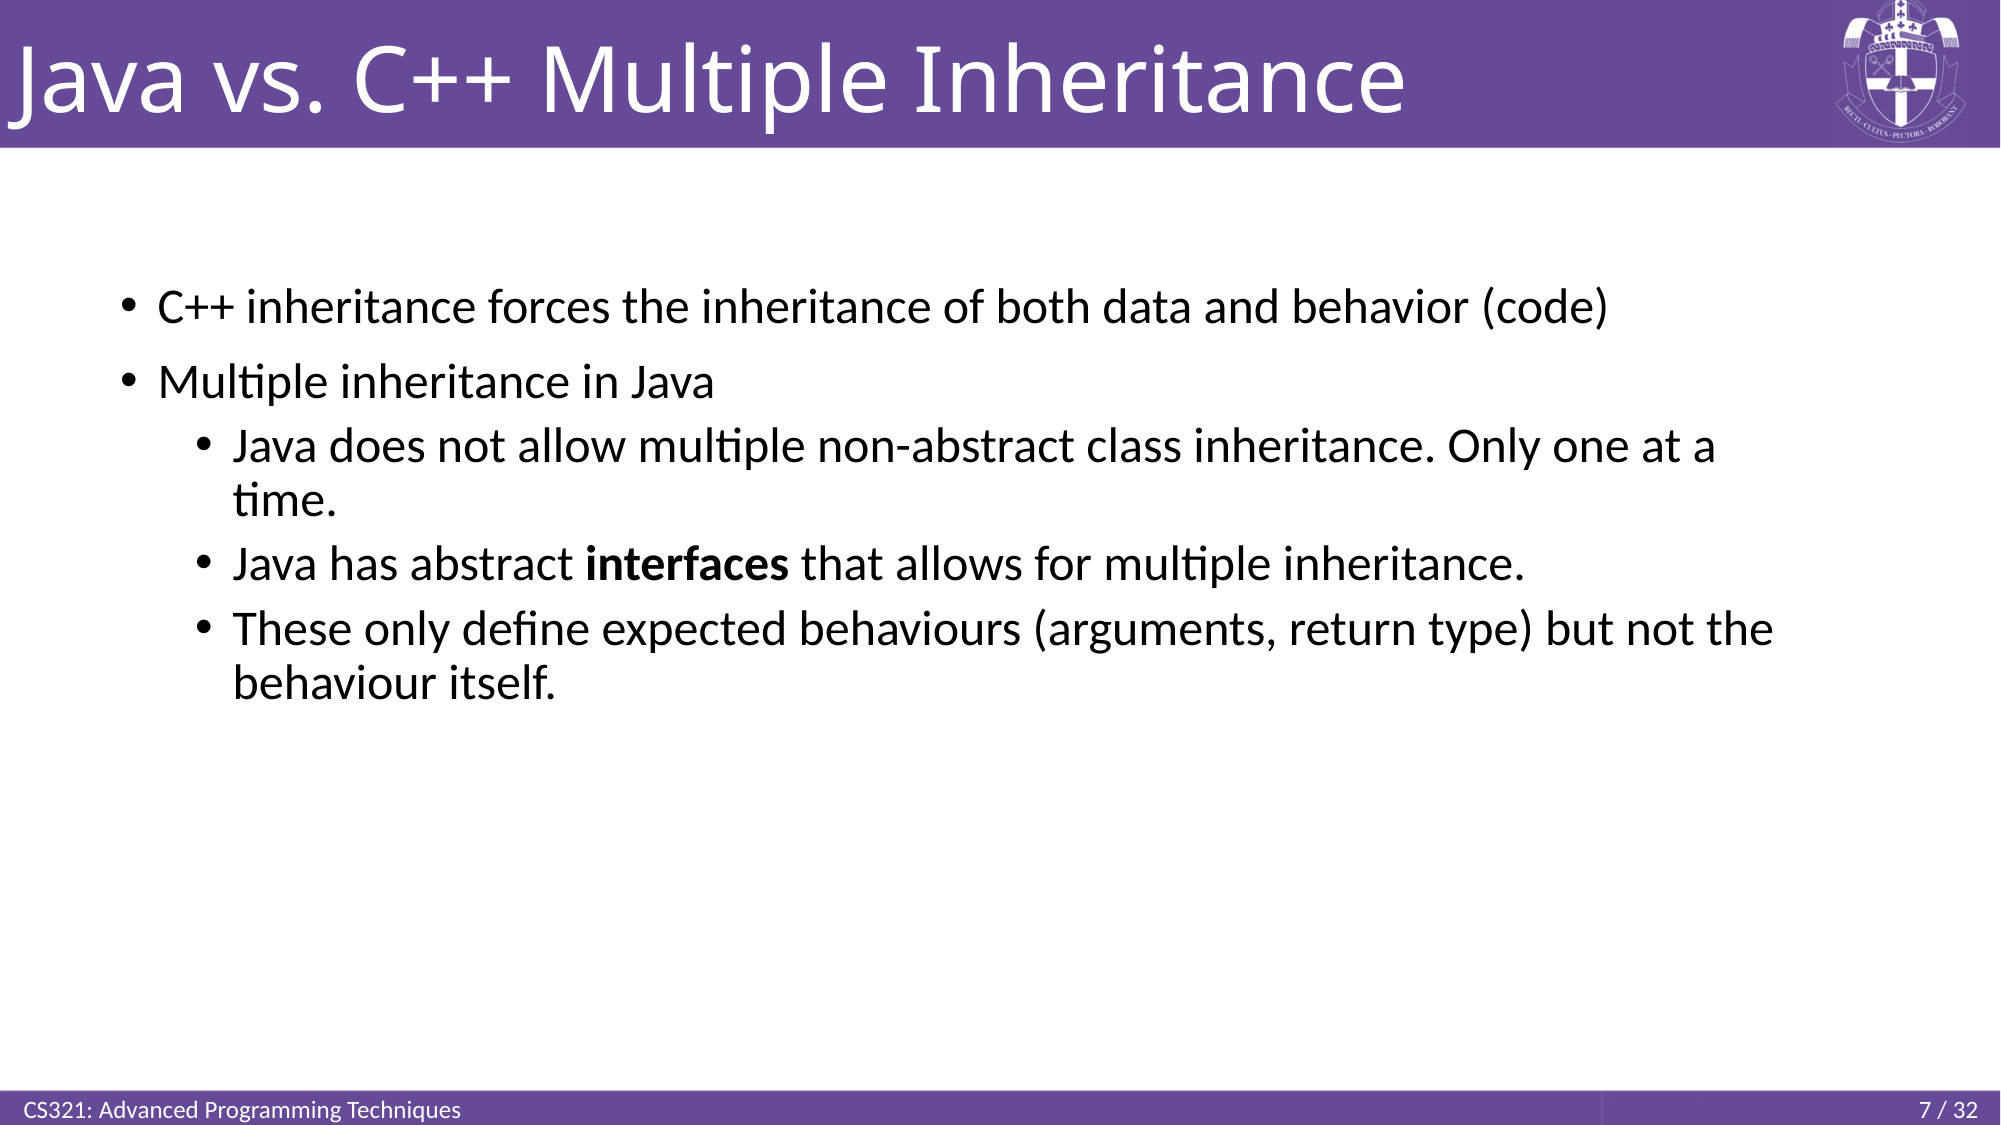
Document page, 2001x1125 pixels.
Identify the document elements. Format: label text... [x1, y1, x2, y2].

list C++ inheritance forces the inheritance of both data and behavior (code) Multiple inheritance in Java Java does not allow multiple non-abstract class inheritance. Only one at a time. Java has abstract interfaces that allows for multiple inheritance. These only define expected behaviours (arguments, return type) but not the behaviour itself. [105, 191, 1831, 906]
title Java vs. C++ Multiple Inheritance [0, 0, 1725, 192]
slide_number <number> / 32 [1862, 1078, 1994, 1125]
picture [0, 0, 2001, 1125]
